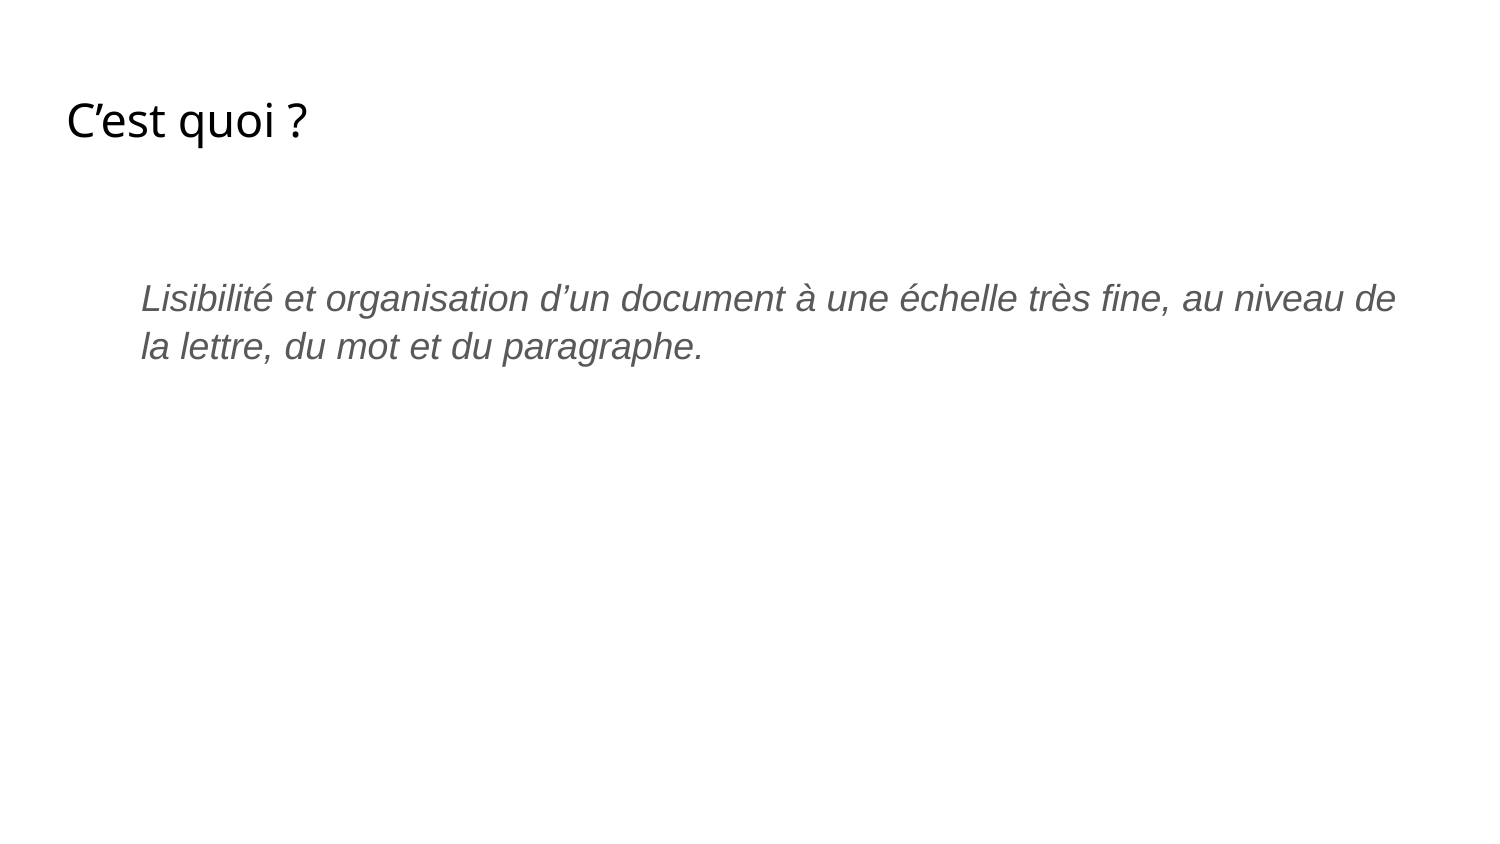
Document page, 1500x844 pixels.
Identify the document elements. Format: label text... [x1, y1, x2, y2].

title C’est quoi ? [51, 72, 1449, 167]
list Lisibilité et organisation d’un document à une échelle très fine, au niveau de la lettre, du mot et du paragraphe. [51, 189, 1449, 750]
